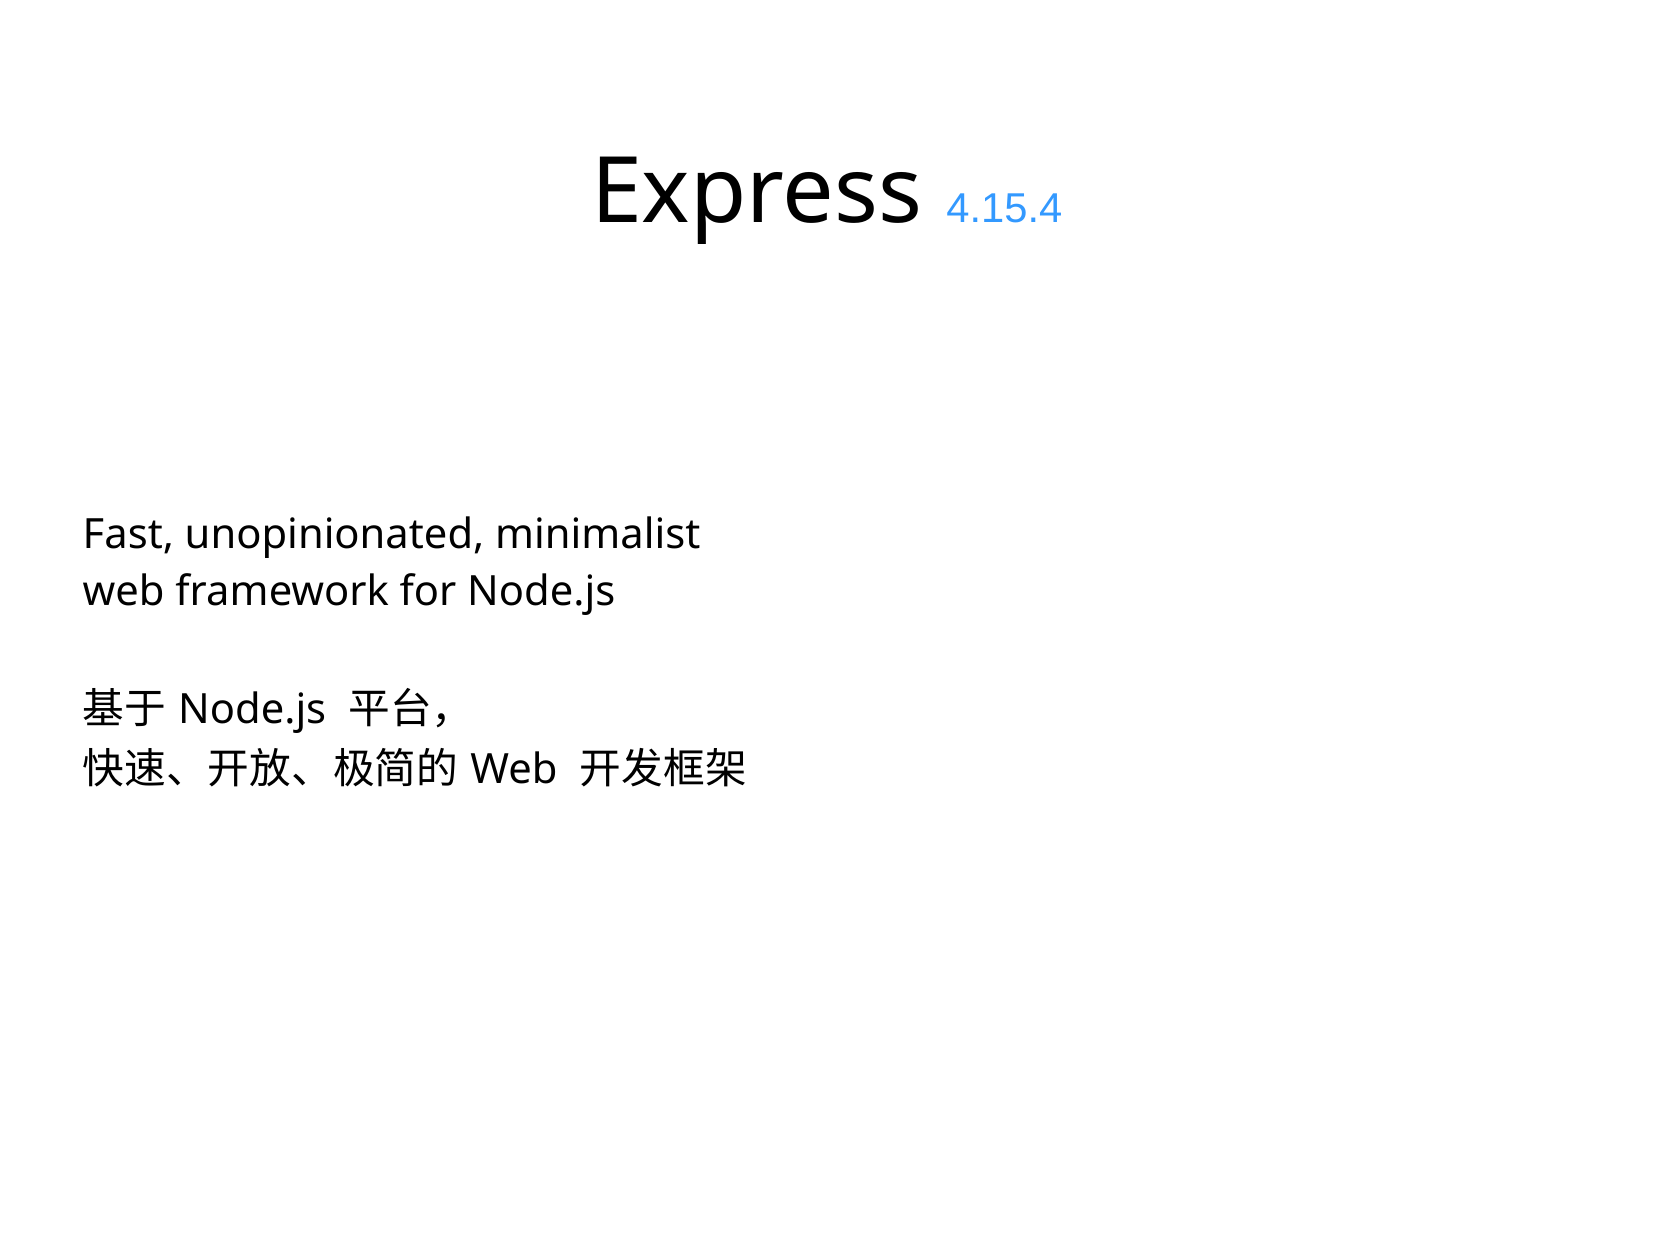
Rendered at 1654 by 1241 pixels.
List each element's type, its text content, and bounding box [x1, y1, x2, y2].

title Express 4.15.4 [82, 83, 1571, 290]
subtitle Fast, unopinionated, minimalist web framework for Node.js 基于Node.js 平台， 快速、开放、极简的Web 开发框架 [82, 290, 1571, 1010]
